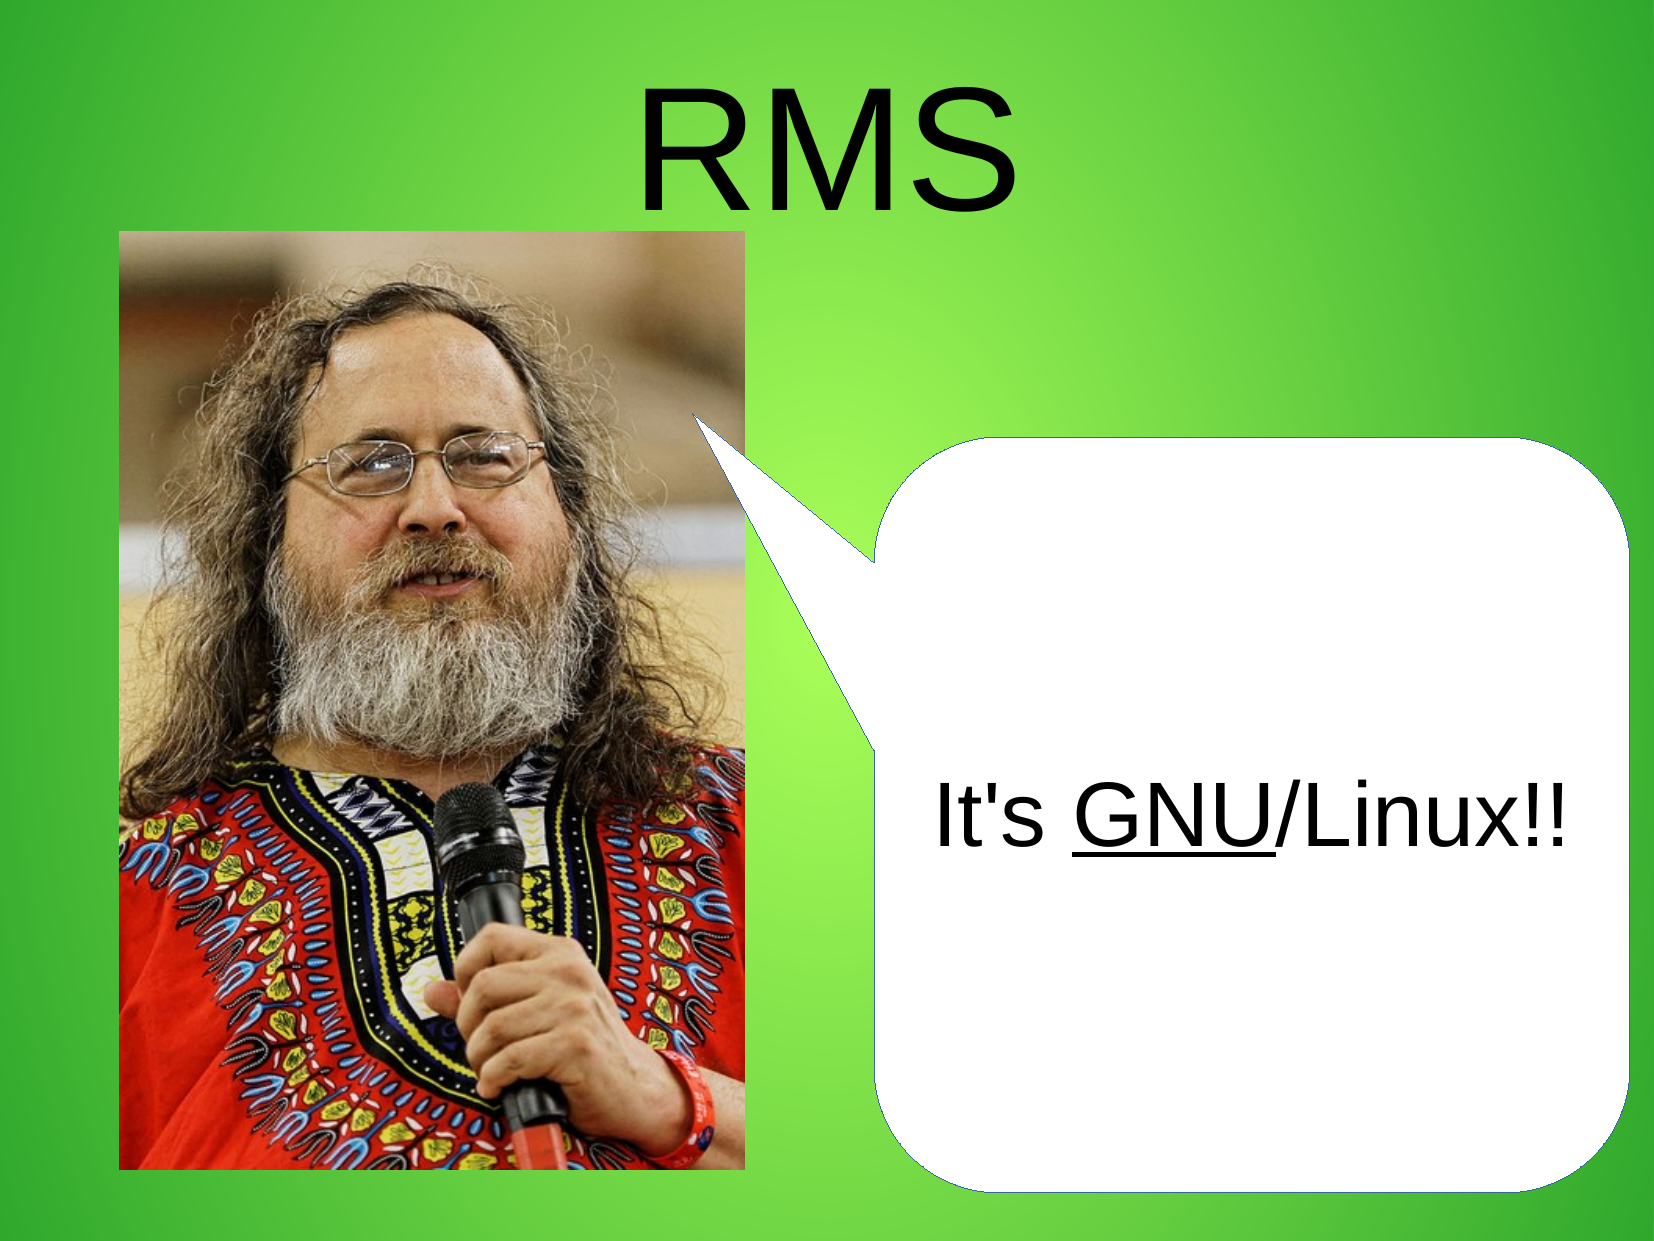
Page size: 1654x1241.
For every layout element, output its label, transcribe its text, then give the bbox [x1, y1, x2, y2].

text_box It's GNU/Linux!! [692, 413, 1630, 1193]
title RMS [82, 47, 1571, 252]
picture [119, 231, 745, 1170]
